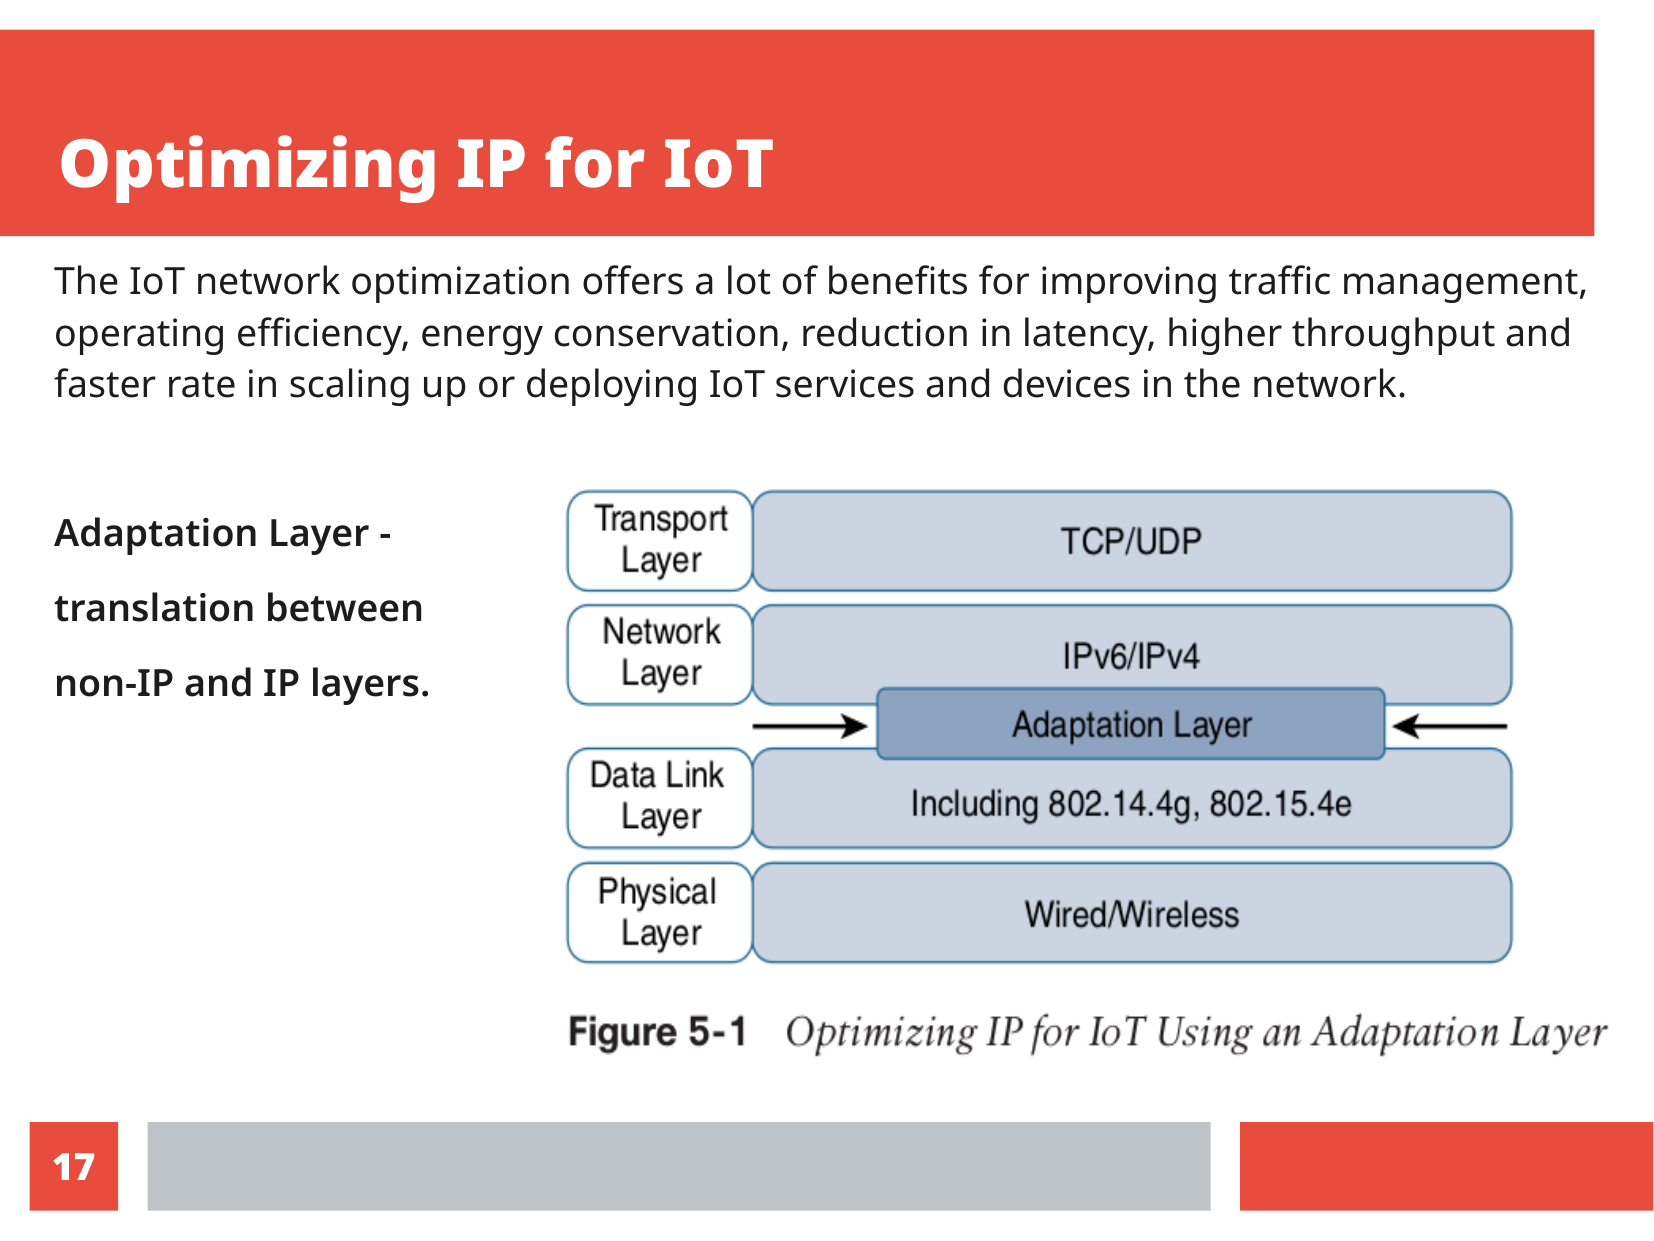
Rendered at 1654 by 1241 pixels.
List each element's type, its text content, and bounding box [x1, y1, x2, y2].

list The IoT network optimization offers a lot of benefits for improving traffic management, operating efficiency, energy conservation, reduction in latency, higher throughput and faster rate in scaling up or deploying IoT services and devices in the network. Adaptation Layer - translation between non-IP and IP layers. [54, 255, 1610, 1111]
title Optimizing IP for IoT [59, 59, 1595, 207]
picture [555, 479, 1610, 1070]
